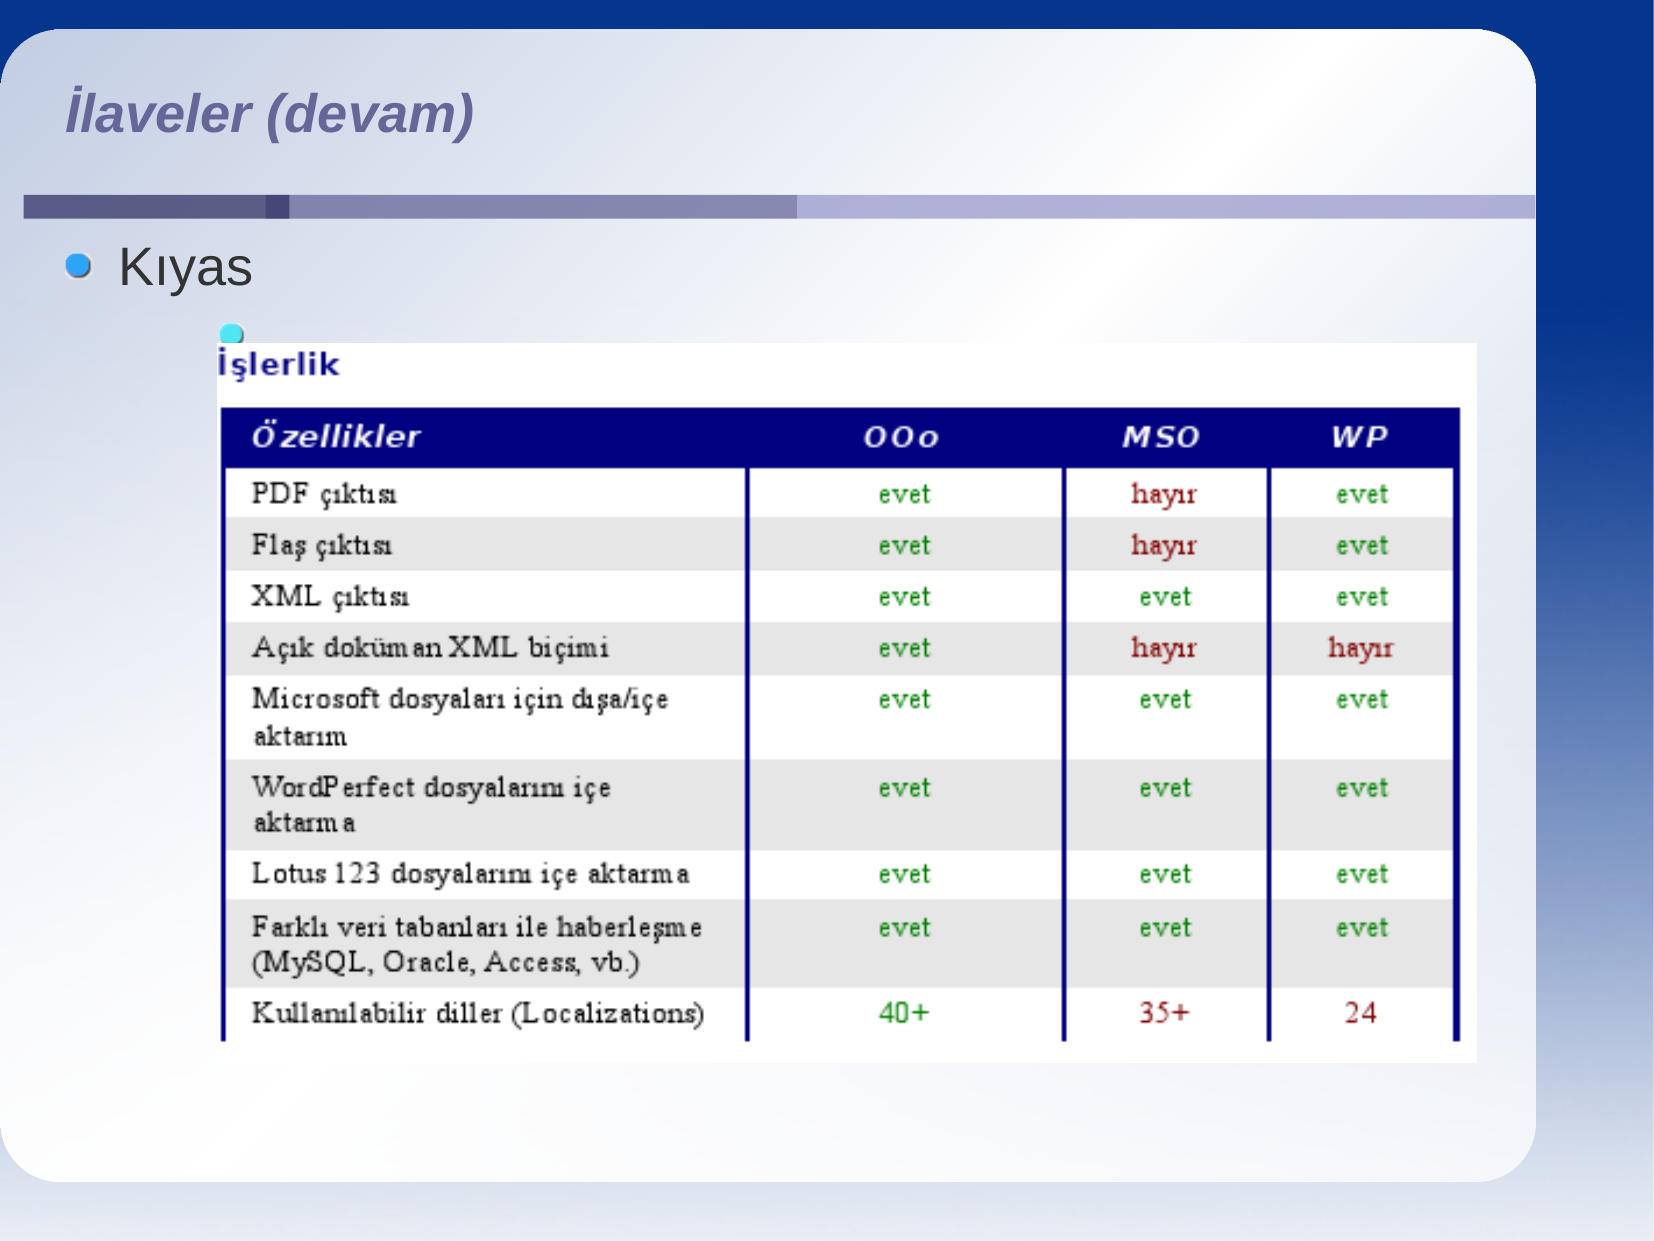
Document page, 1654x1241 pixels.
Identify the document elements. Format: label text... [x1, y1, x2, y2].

title İlaveler (devam) [29, 49, 1506, 178]
picture [217, 343, 1477, 1063]
list Kıyas [29, 236, 1506, 1152]
picture [0, 0, 1654, 1241]
